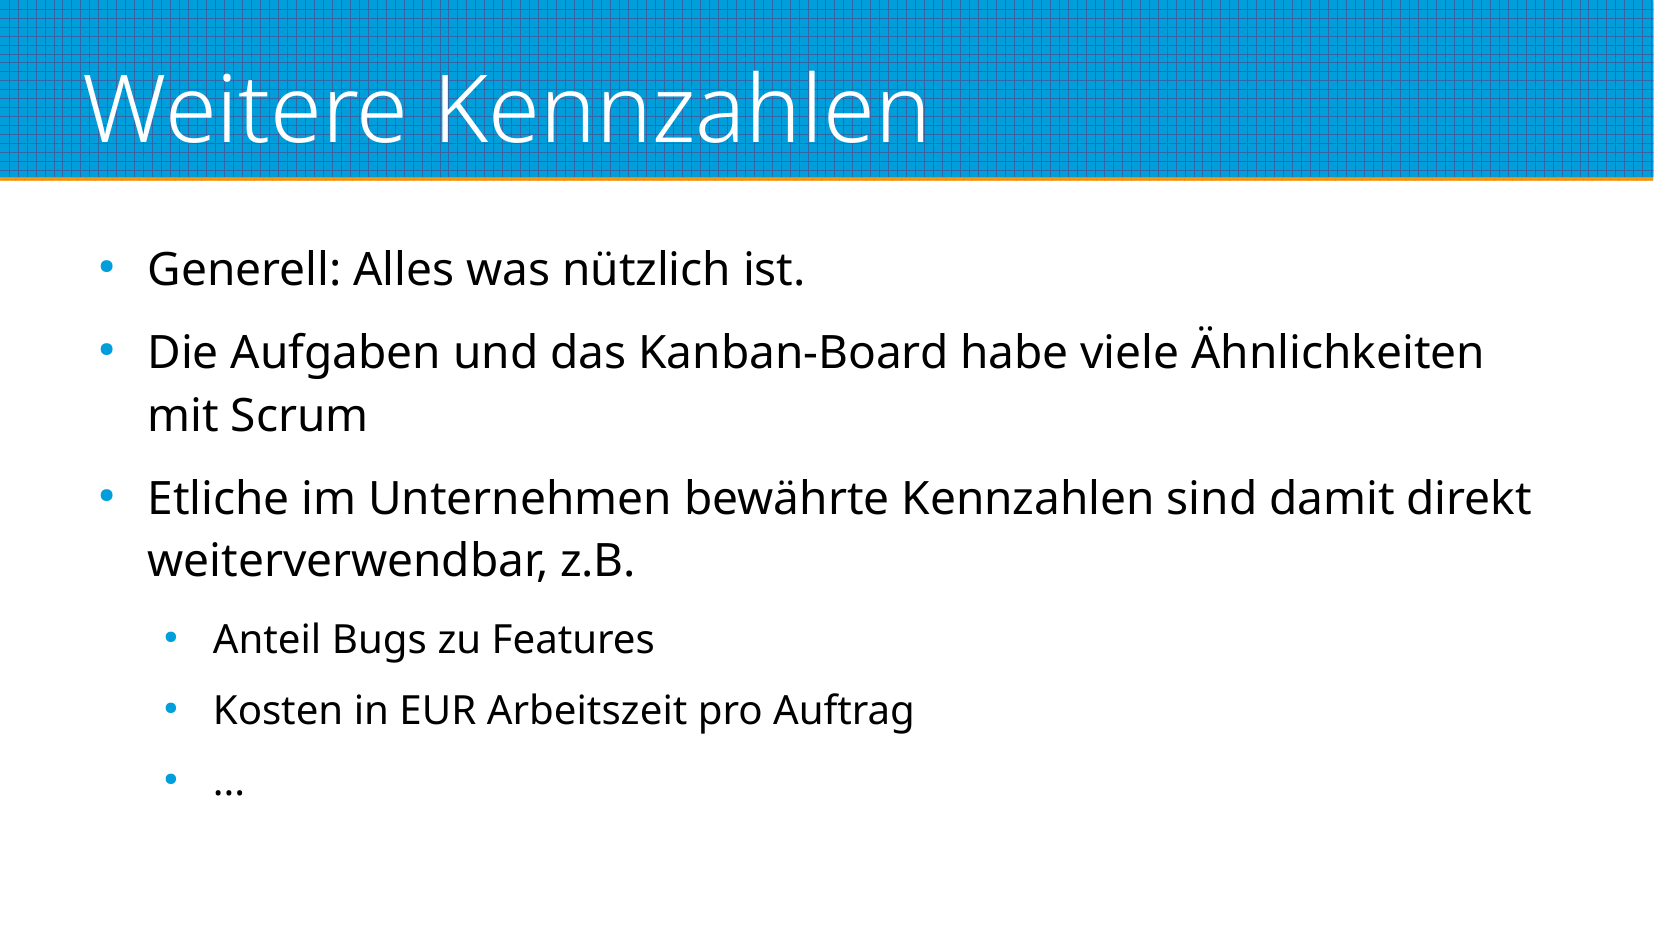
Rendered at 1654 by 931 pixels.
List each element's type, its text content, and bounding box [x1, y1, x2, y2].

title Weitere Kennzahlen [82, 14, 1571, 171]
list Generell: Alles was nützlich ist. Die Aufgaben und das Kanban-Board habe viele Ähnlichkeiten mit Scrum Etliche im Unternehmen bewährte Kennzahlen sind damit direkt weiterverwendbar, z.B. Anteil Bugs zu Features Kosten in EUR Arbeitszeit pro Auftrag ... [82, 236, 1565, 811]
